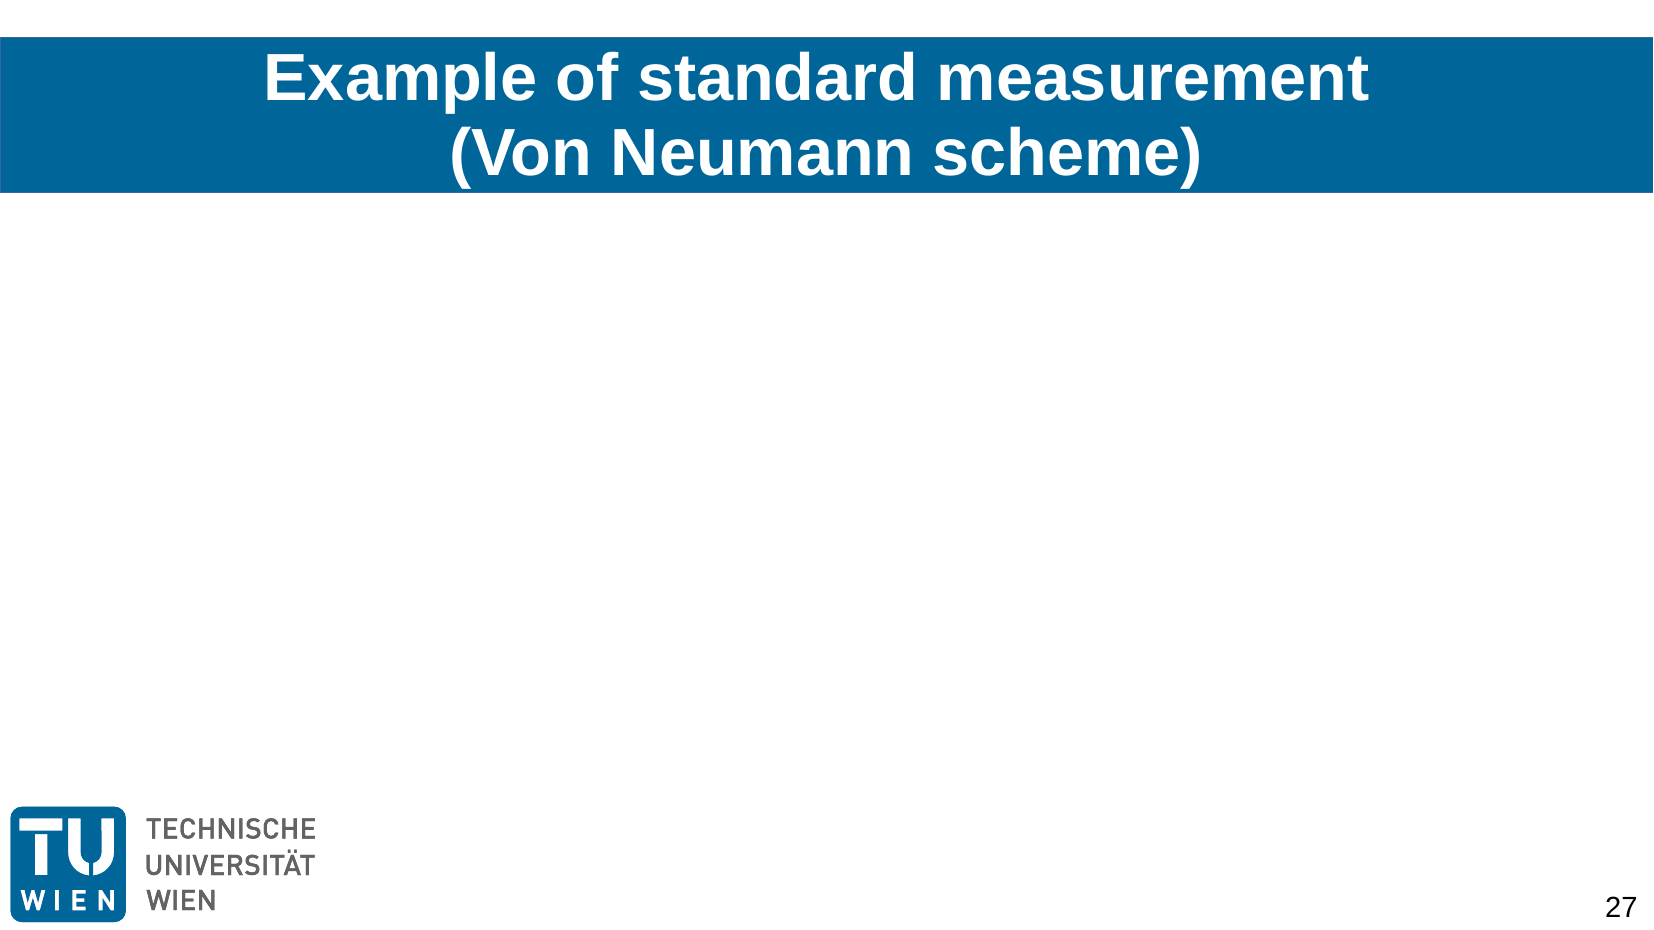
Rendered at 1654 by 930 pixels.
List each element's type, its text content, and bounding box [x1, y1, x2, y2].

title Example of standard measurement (Von Neumann scheme) [0, 37, 1653, 193]
